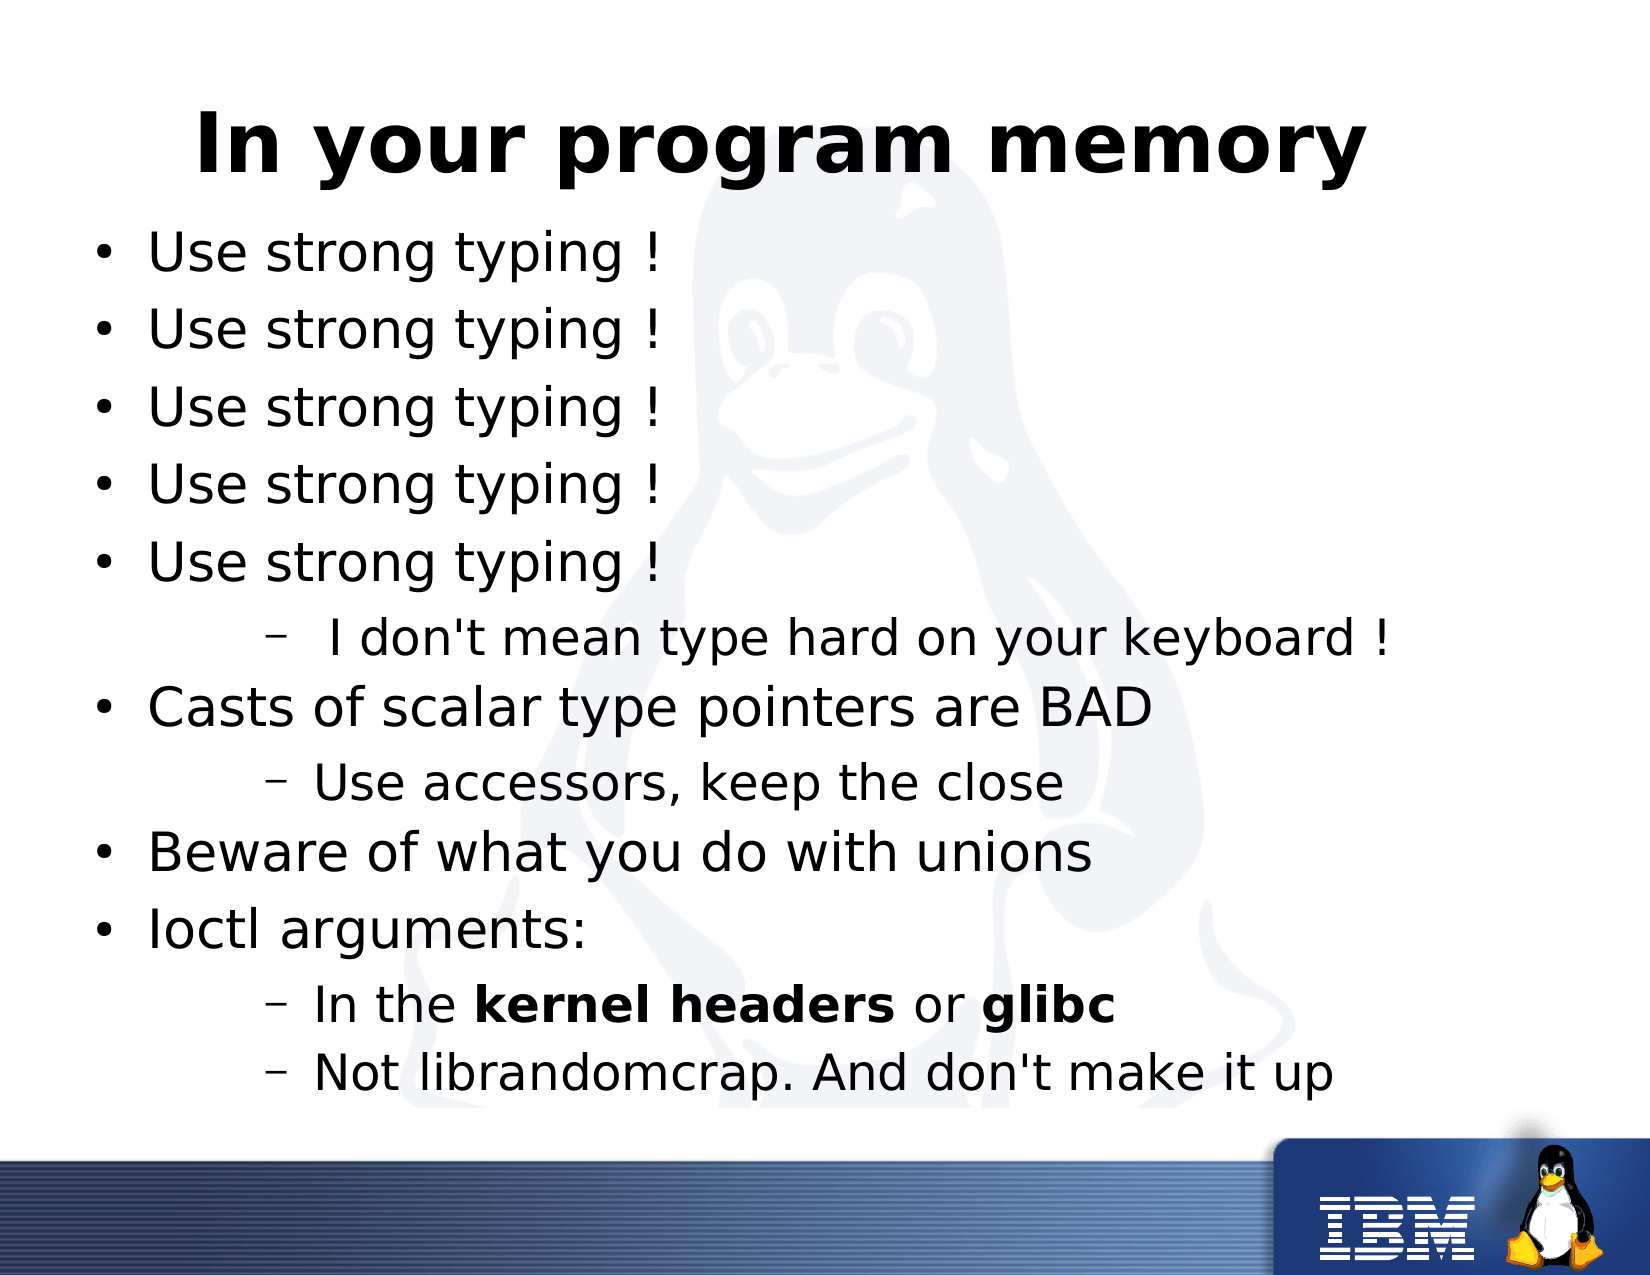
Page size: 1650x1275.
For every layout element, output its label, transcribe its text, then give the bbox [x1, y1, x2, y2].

list Use strong typing ! Use strong typing ! Use strong typing ! Use strong typing ! Use strong typing ! I don't mean type hard on your keyboard ! Casts of scalar type pointers are BAD Use accessors, keep the close Beware of what you do with unions Ioctl arguments: In the kernel headers or glibc Not librandomcrap. And don't make it up [76, 221, 1457, 1171]
title In your program memory [76, 76, 1457, 211]
